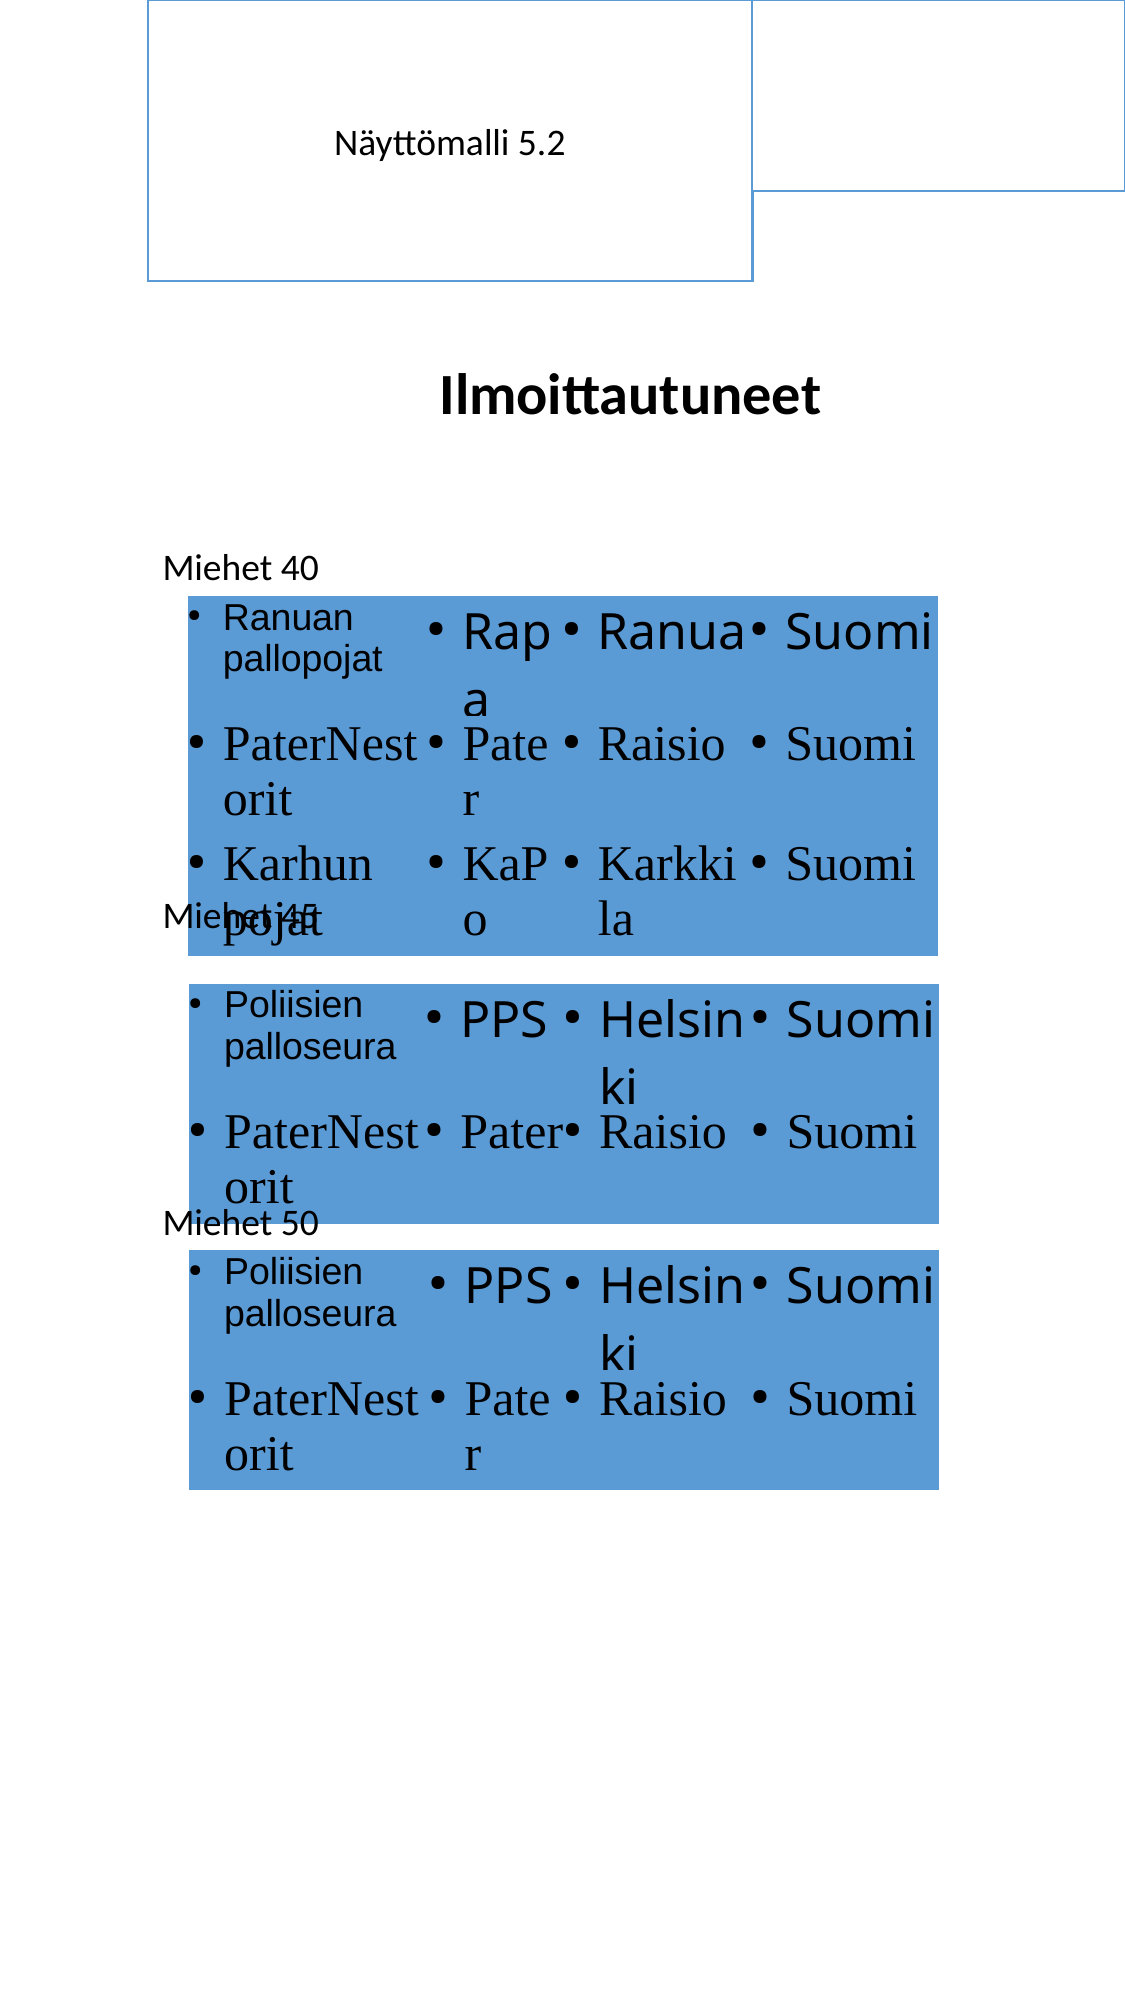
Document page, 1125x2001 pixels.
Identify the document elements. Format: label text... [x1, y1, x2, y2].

table_cell KaPo [427, 836, 563, 956]
table_header Suomi [751, 984, 939, 1104]
text_box Miehet 45 [147, 883, 337, 944]
table_cell Karkkila [563, 836, 750, 956]
table_header Suomi [751, 1250, 939, 1370]
table_cell Suomi [751, 1104, 939, 1224]
table_cell Pater [427, 716, 563, 836]
table_cell Karhun pojat [188, 836, 427, 956]
table_cell Raisio [564, 1104, 751, 1224]
table_header Rapa [469, 704, 482, 714]
table_cell PaterNestorit [189, 1370, 429, 1490]
table_header Ranua [563, 596, 750, 716]
table_cell Pater [425, 1104, 564, 1224]
table_header Poliisien palloseura [189, 984, 425, 1104]
table_cell PaterNestorit [188, 716, 427, 836]
table_cell Pater [429, 1370, 564, 1490]
text_box Miehet 40 [147, 535, 337, 596]
table_header Ranuan pallopojat [188, 596, 427, 716]
table_header PPS [429, 1250, 564, 1370]
table_header Rapa [427, 596, 563, 716]
table_cell Suomi [750, 836, 938, 956]
text_box Miehet 50 [147, 1190, 337, 1251]
text_box Ilmoittautuneet [424, 348, 843, 435]
table_header PPS [425, 984, 564, 1104]
table_header Poliisien palloseura [189, 1250, 429, 1370]
text_box [752, 0, 1125, 191]
table_cell Suomi [750, 716, 938, 836]
table_header Helsinki [564, 1250, 751, 1370]
table_cell Raisio [563, 716, 750, 836]
text_box Näyttömalli 5.2 [148, 0, 752, 281]
table_header Helsinki [564, 984, 751, 1104]
table_cell Raisio [564, 1370, 751, 1490]
table_header Suomi [750, 596, 938, 716]
table_cell Suomi [751, 1370, 939, 1490]
table_cell PaterNestorit [189, 1104, 425, 1224]
